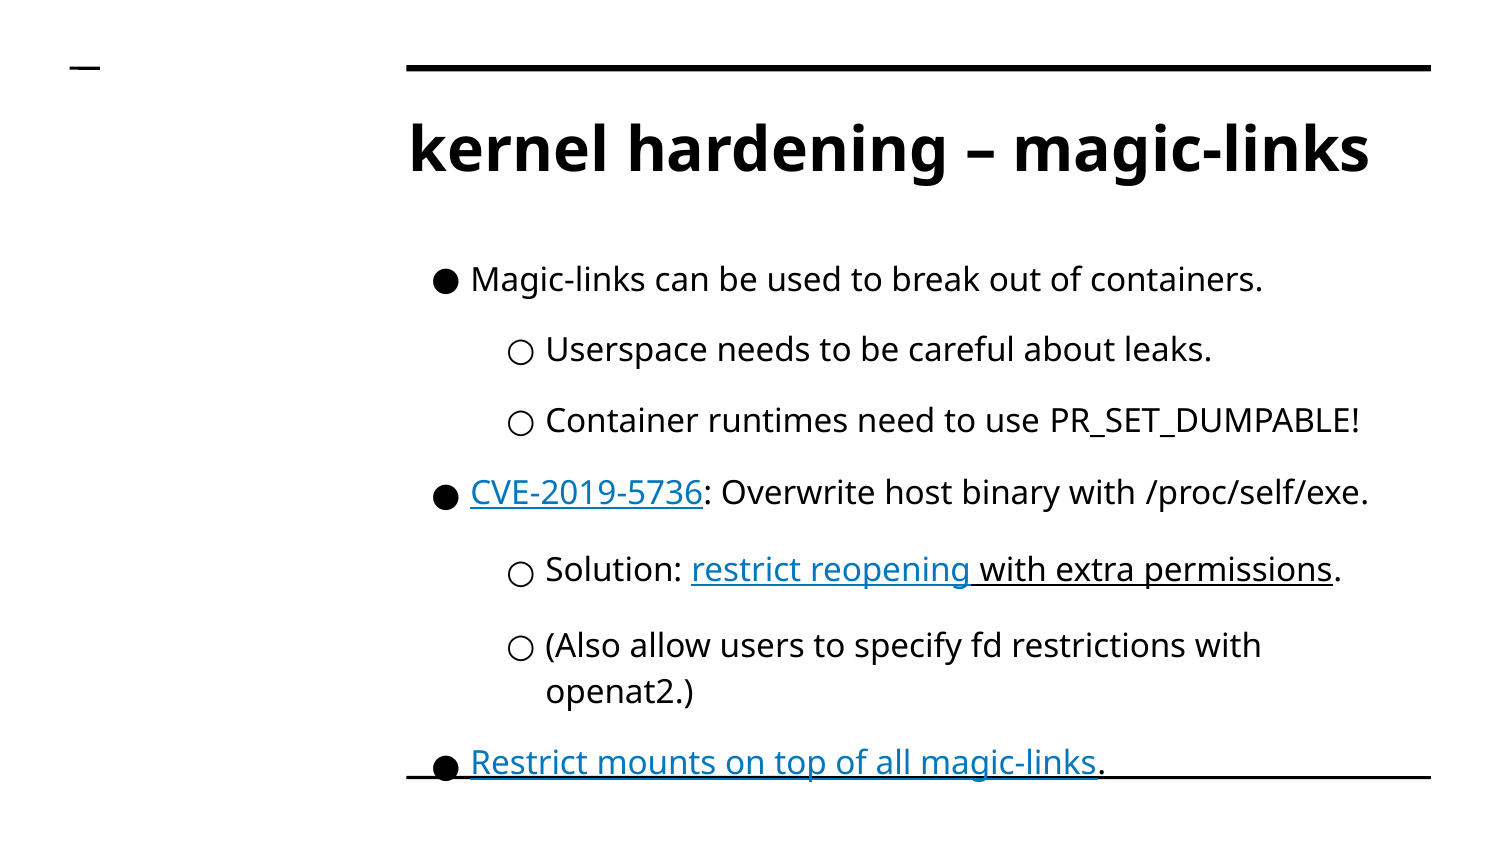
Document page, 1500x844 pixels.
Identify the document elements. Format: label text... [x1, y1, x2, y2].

list Magic-links can be used to break out of containers. Userspace needs to be careful about leaks. Container runtimes need to use PR_SET_DUMPABLE! CVE-2019-5736: Overwrite host binary with /proc/self/exe. Solution: restrict reopening with extra permissions. (Also allow users to specify fd restrictions with openat2.) Restrict mounts on top of all magic-links. [395, 236, 1433, 730]
title kernel hardening – magic-links [393, 94, 1431, 199]
